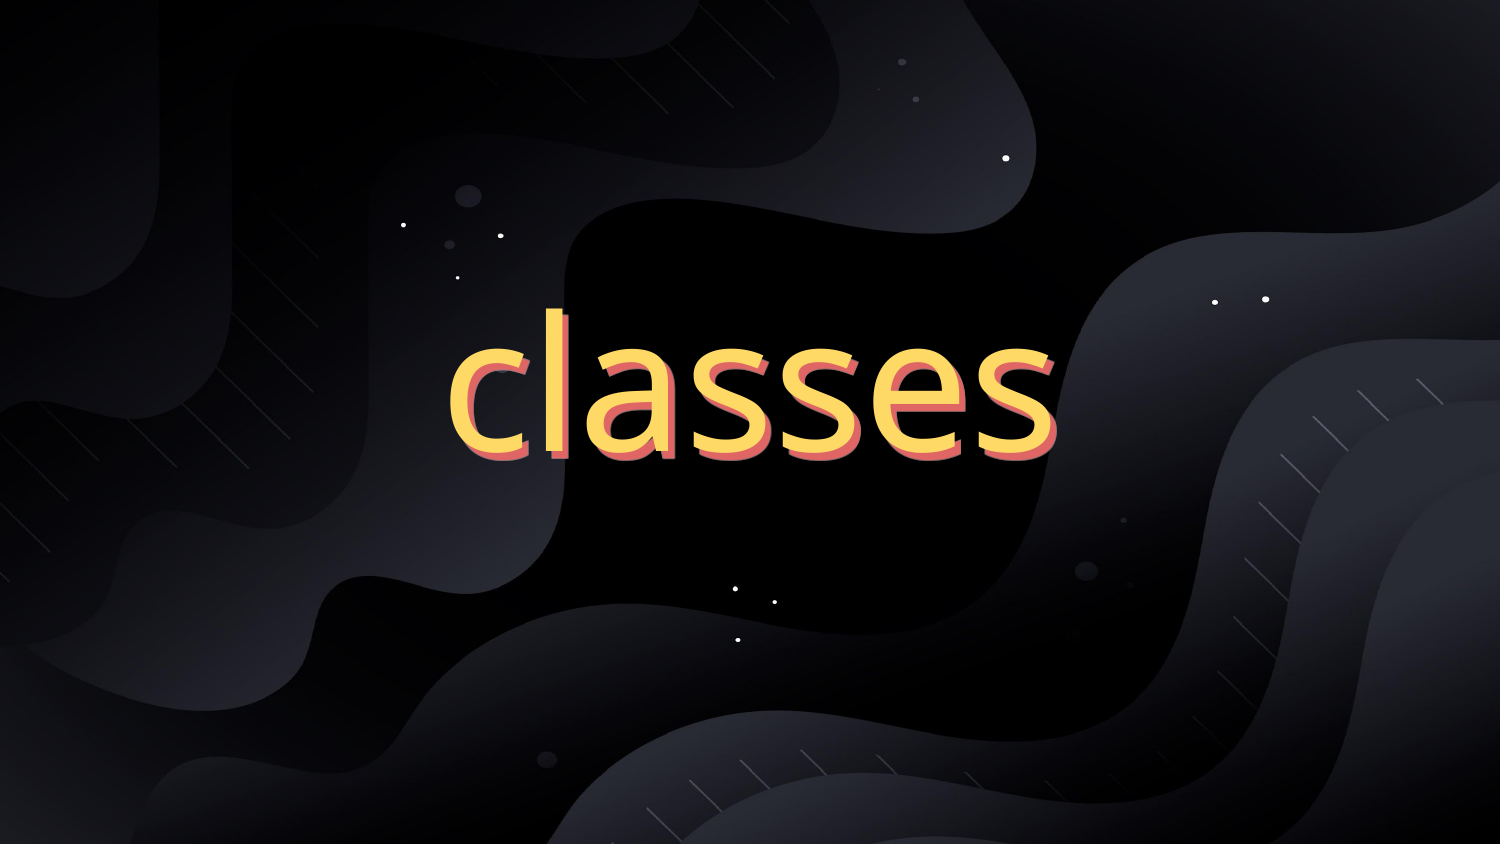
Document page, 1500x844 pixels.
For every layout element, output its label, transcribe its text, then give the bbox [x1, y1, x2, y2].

picture [0, 0, 1500, 844]
title classes [65, 187, 1435, 567]
